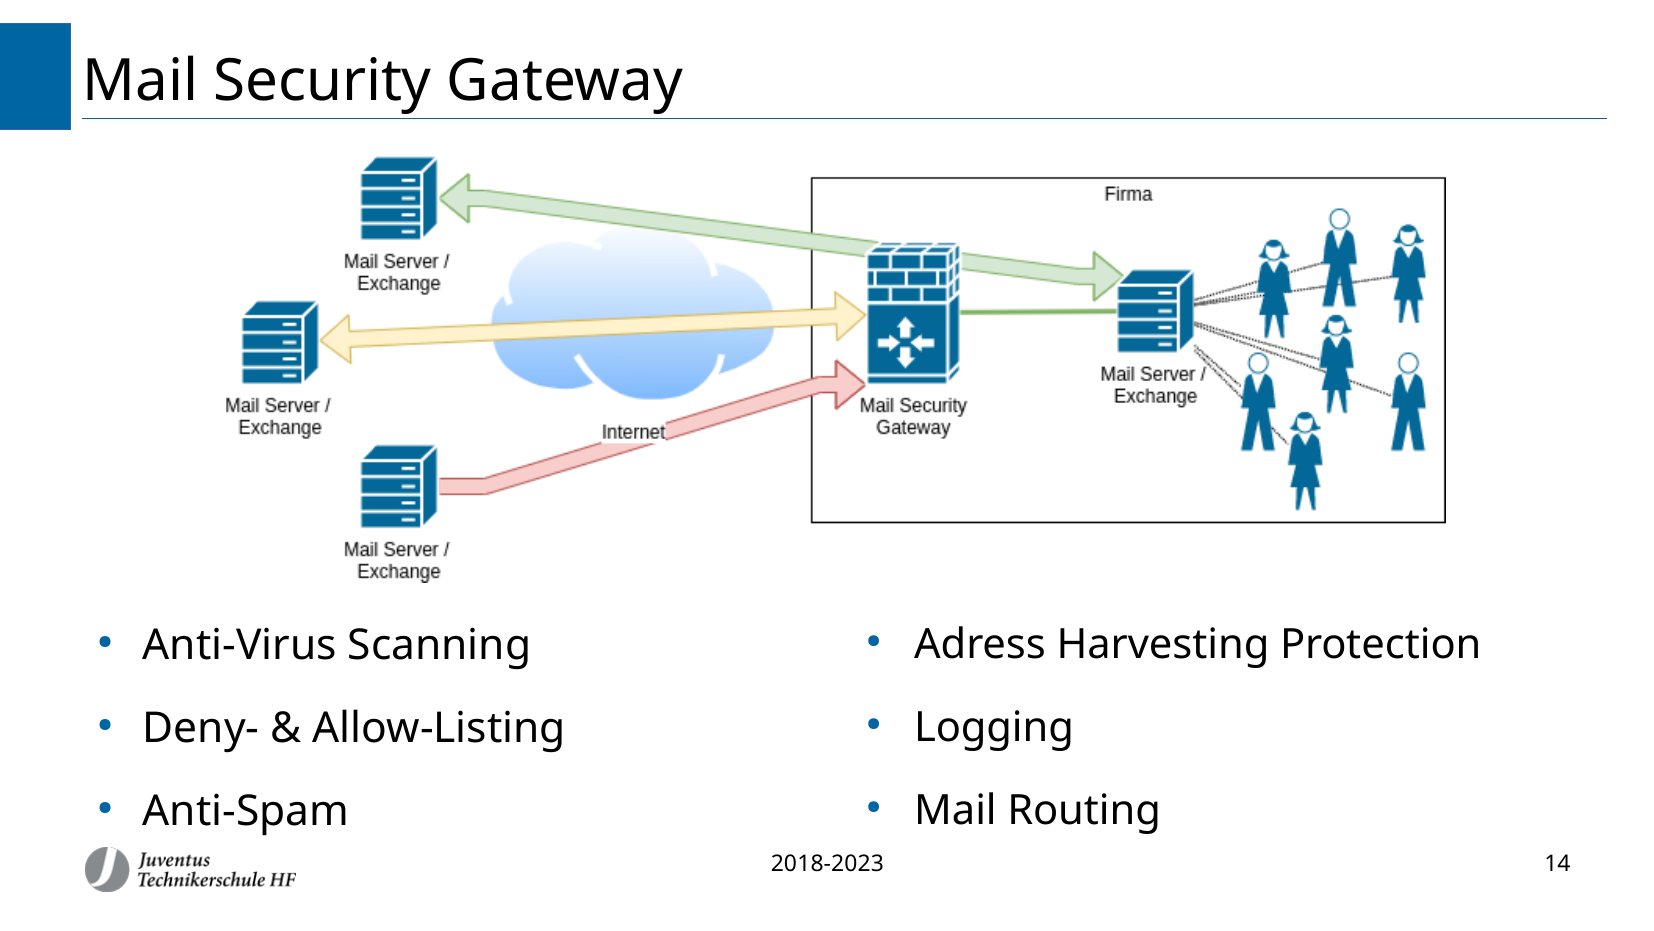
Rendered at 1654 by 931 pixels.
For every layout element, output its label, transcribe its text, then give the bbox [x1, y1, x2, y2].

list Anti-Virus Scanning Deny- & Allow-Listing Anti-Spam [82, 614, 804, 839]
list Adress Harvesting Protection Logging Mail Routing [850, 614, 1571, 839]
picture [85, 847, 296, 892]
picture [225, 154, 1446, 583]
title Mail Security Gateway [82, 37, 1571, 119]
